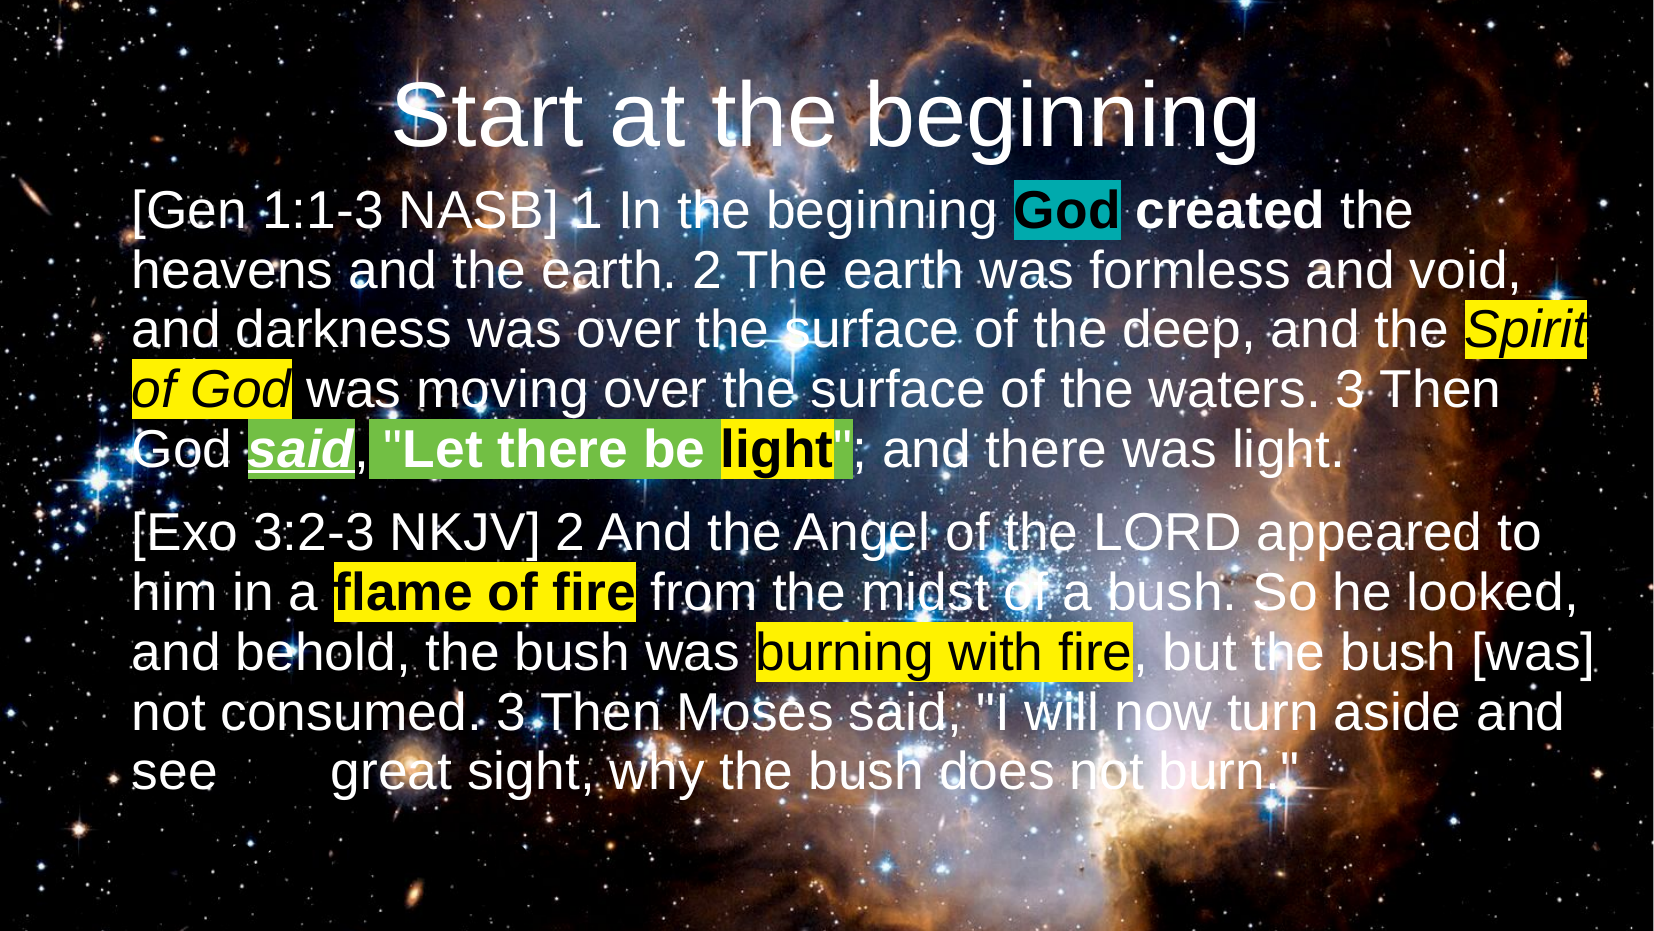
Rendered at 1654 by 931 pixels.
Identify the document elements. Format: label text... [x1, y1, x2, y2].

picture [0, 0, 1654, 931]
title Start at the beginning [82, 37, 1571, 180]
list [Gen 1:1-3 NASB] 1 In the beginning God created the heavens and the earth. 2 The earth was formless and void, and darkness was over the surface of the deep, and the Spirit of God was moving over the surface of the waters. 3 Then God said, "Let there be light"; and there was light. [Exo 3:2-3 NKJV] 2 And the Angel of the LORD appeared to him in a flame of fire from the midst of a bush. So he looked, and behold, the bush was burning with fire, but the bush [was] not consumed. 3 Then Moses said, "I will now turn aside and see this great sight, why the bush does not burn." e them utterance. [75, 180, 1606, 901]
